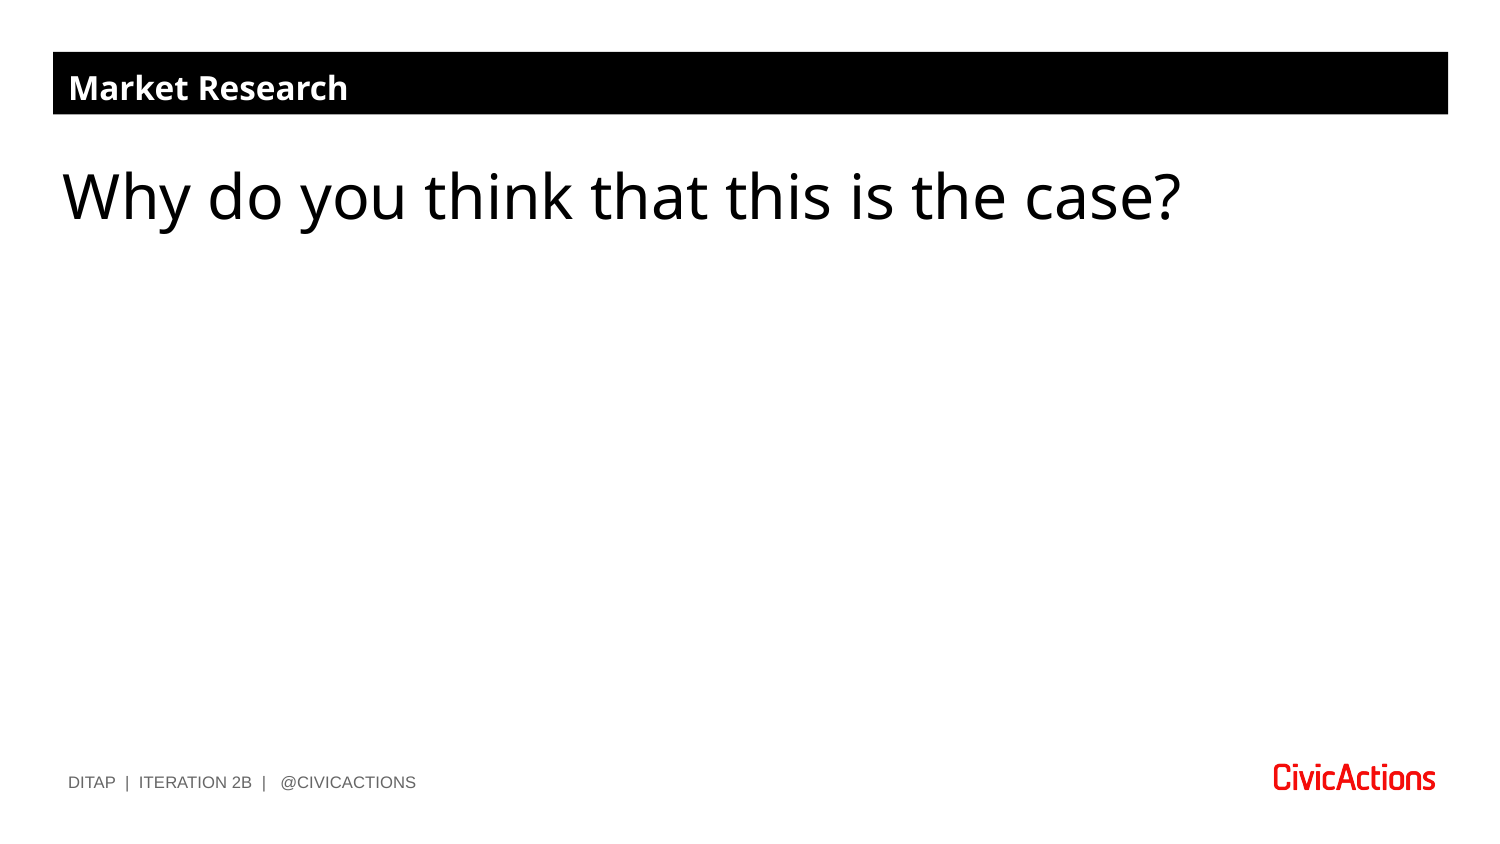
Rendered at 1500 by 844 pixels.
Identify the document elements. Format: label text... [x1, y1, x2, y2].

list Why do you think that this is the case? [53, 147, 1449, 742]
title Market Research [53, 51, 1449, 115]
picture [1271, 758, 1438, 795]
